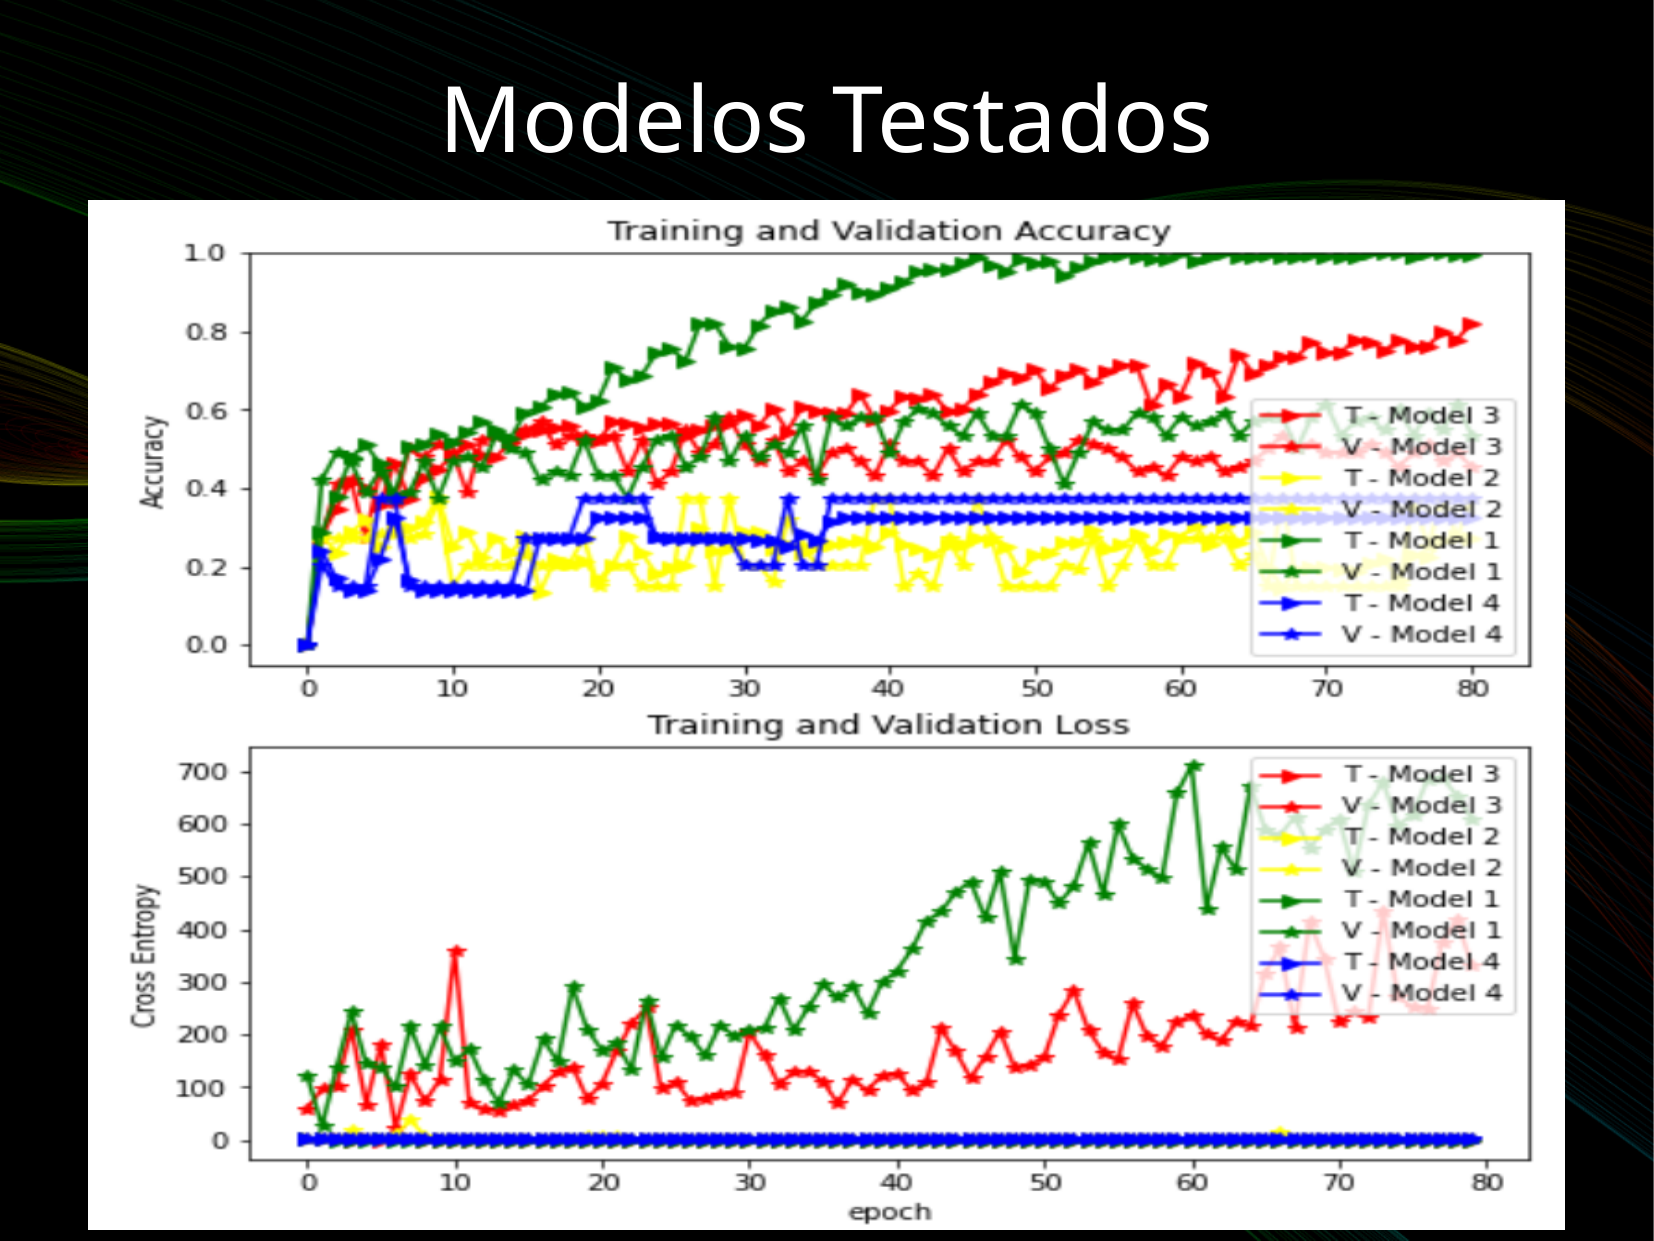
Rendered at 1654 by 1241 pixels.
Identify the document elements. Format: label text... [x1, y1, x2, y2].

picture [0, 0, 1654, 1241]
title Modelos Testados [82, 13, 1571, 222]
